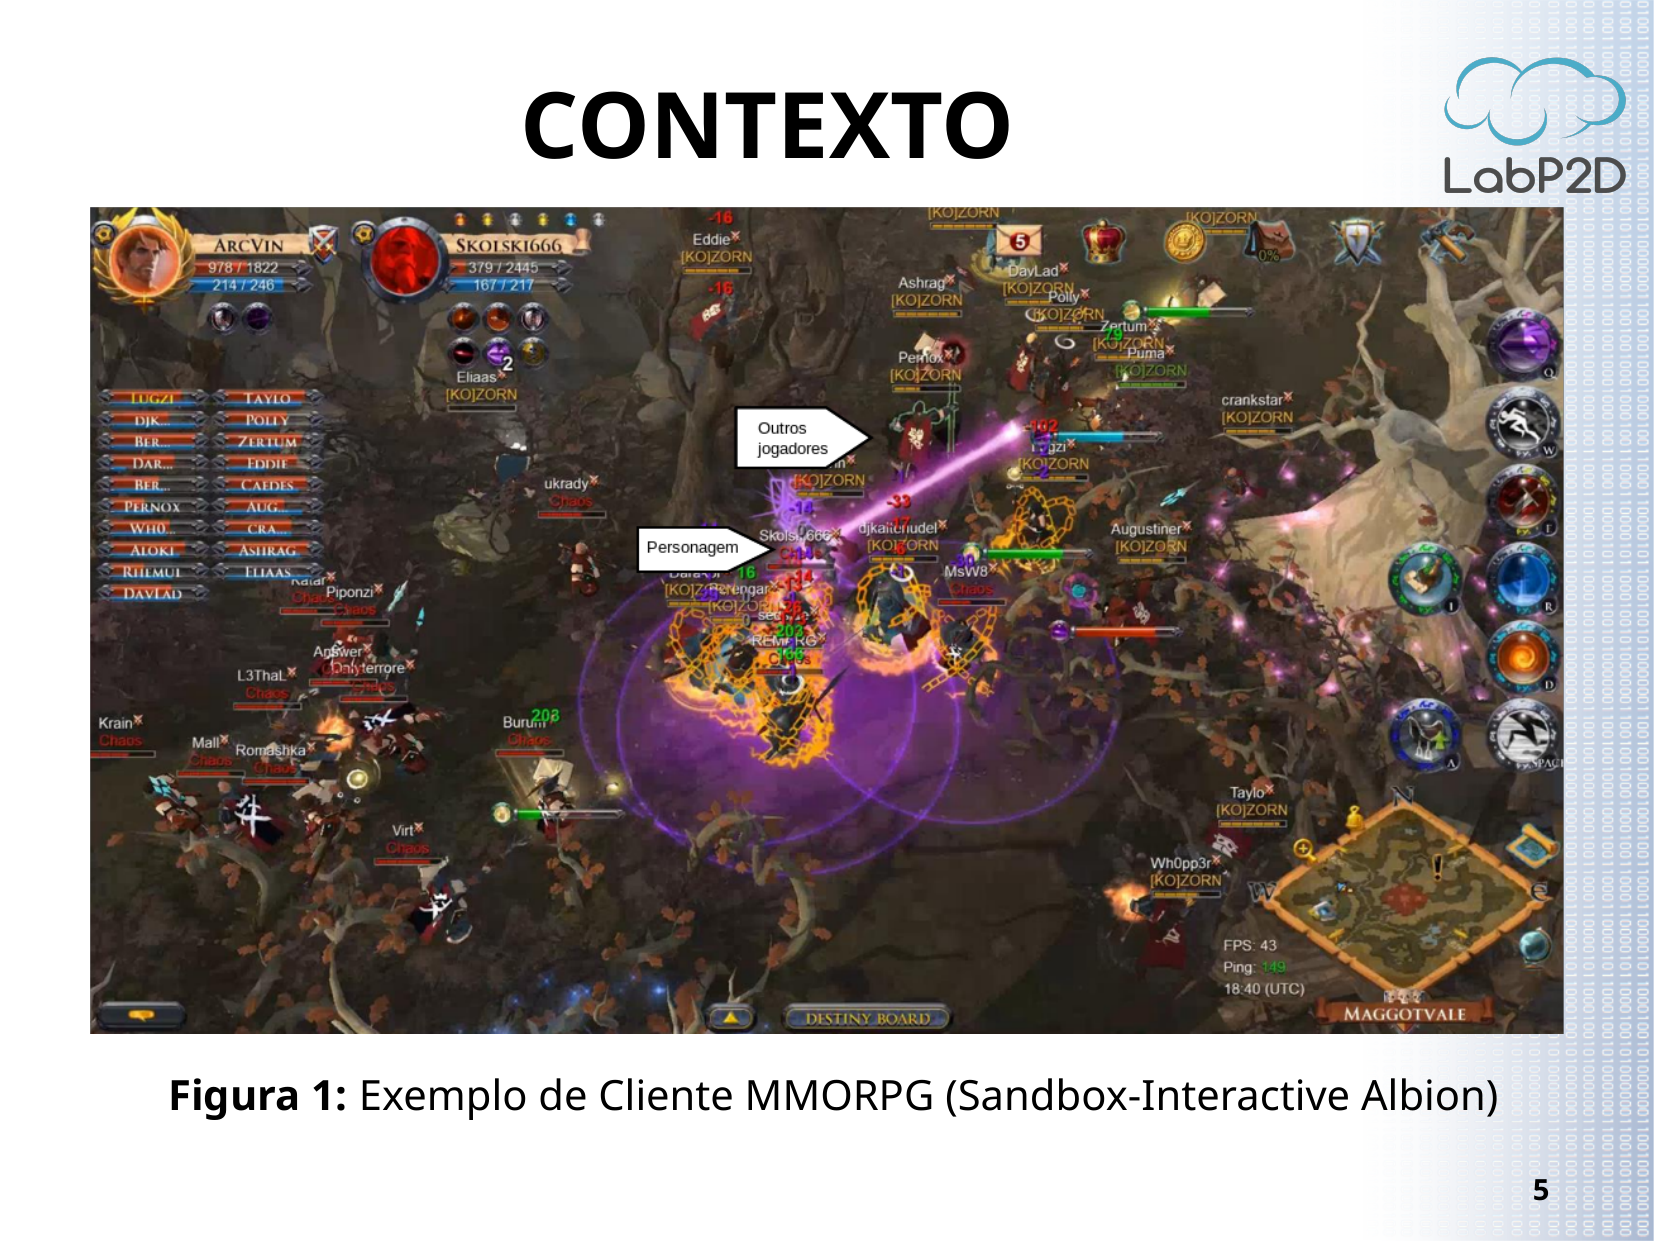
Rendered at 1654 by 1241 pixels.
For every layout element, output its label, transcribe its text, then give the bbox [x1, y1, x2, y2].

title CONTEXTO [82, 19, 1453, 227]
picture [1370, 1085, 1379, 1097]
text_box Figura 1: Exemplo de Cliente MMORPG (Sandbox-Interactive Albion) [153, 1058, 1367, 1205]
picture [89, 1, 1654, 1240]
